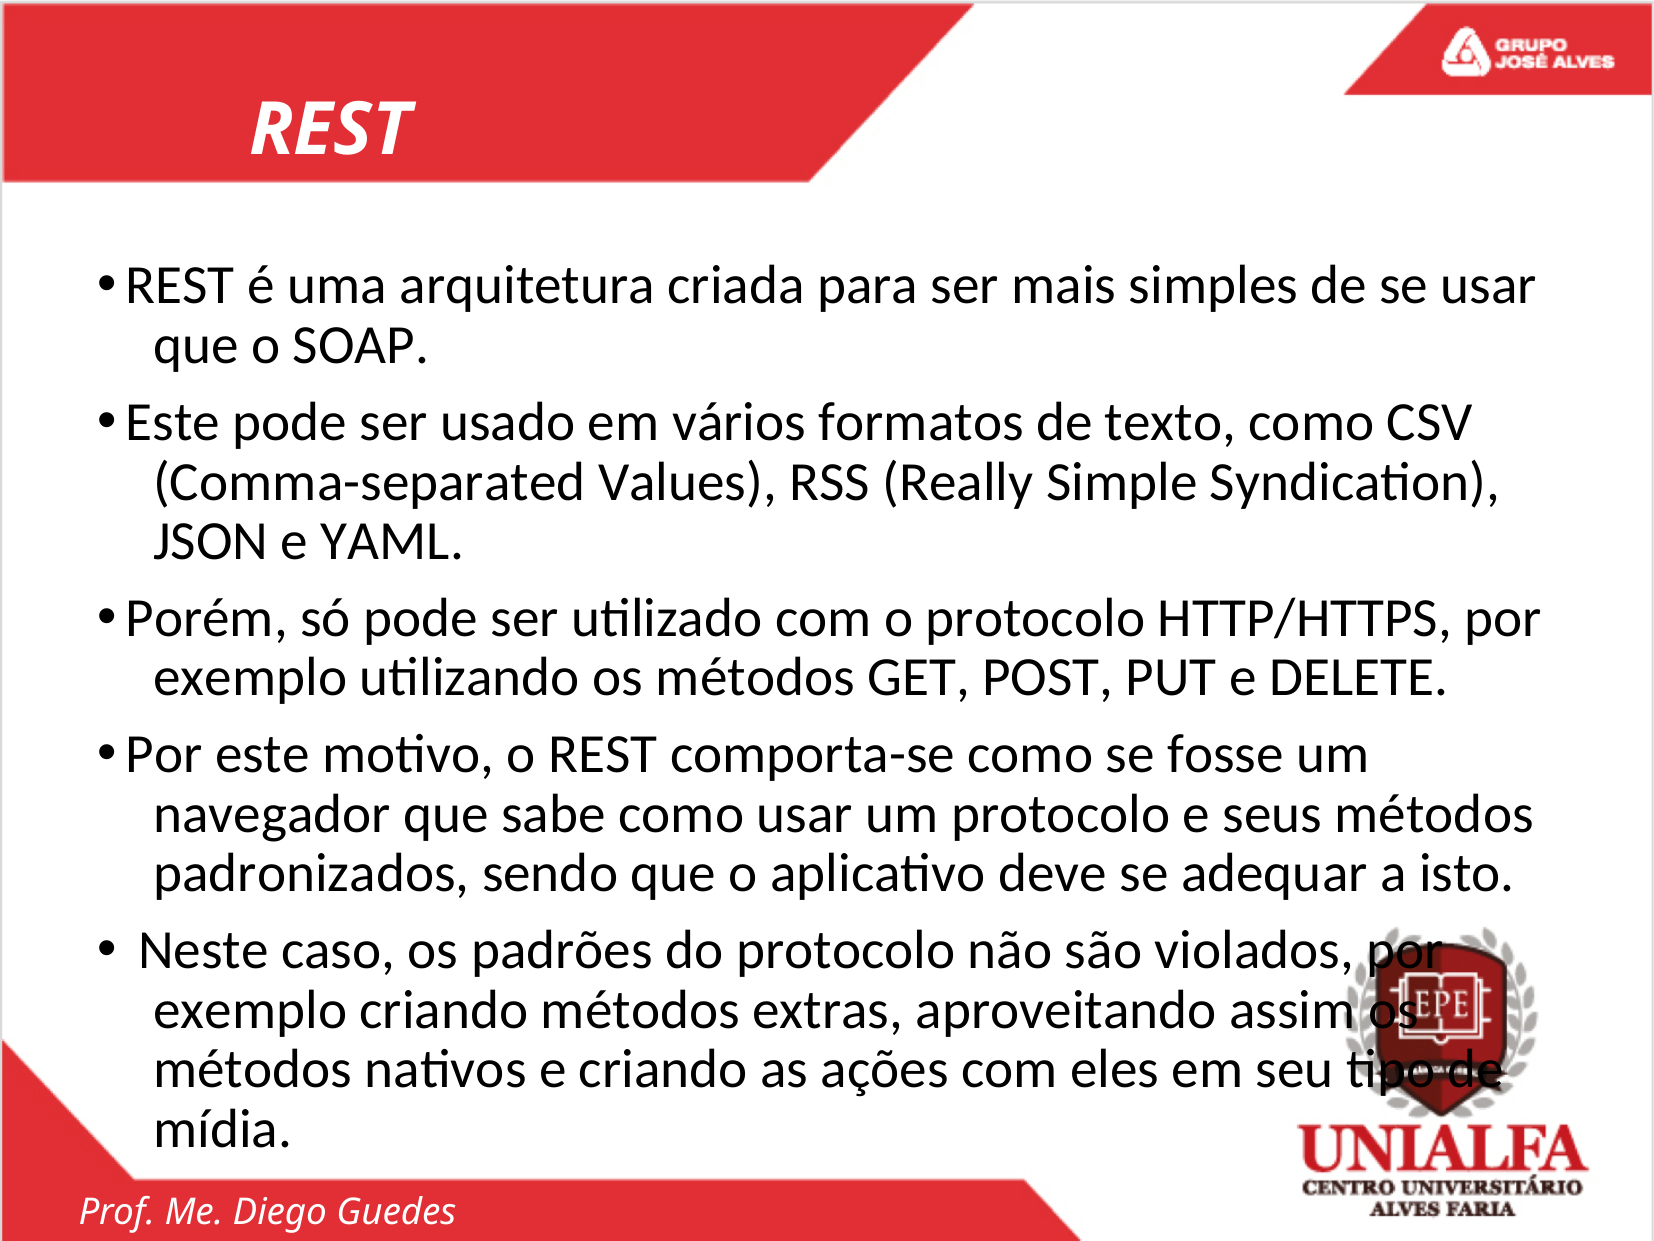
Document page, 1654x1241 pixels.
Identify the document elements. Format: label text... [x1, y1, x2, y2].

text_box Prof. Me. Diego Guedes [62, 1179, 784, 1241]
text_box REST [232, 72, 1363, 179]
text_box REST é uma arquitetura criada para ser mais simples de se usar que o SOAP. Este pode ser usado em vários formatos de texto, como CSV (Comma-separated Values), RSS (Really Simple Syndication), JSON e YAML. Porém, só pode ser utilizado com o protocolo HTTP/HTTPS, por exemplo utilizando os métodos GET, POST, PUT e DELETE. Por este motivo, o REST comporta-se como se fosse um navegador que sabe como usar um protocolo e seus métodos padronizados, sendo que o aplicativo deve se adequar a isto. Neste caso, os padrões do protocolo não são violados, por exemplo criando métodos extras, aproveitando assim os métodos nativos e criando as ações com eles em seu tipo de mídia. [82, 248, 1571, 1168]
picture [0, 0, 1654, 1241]
